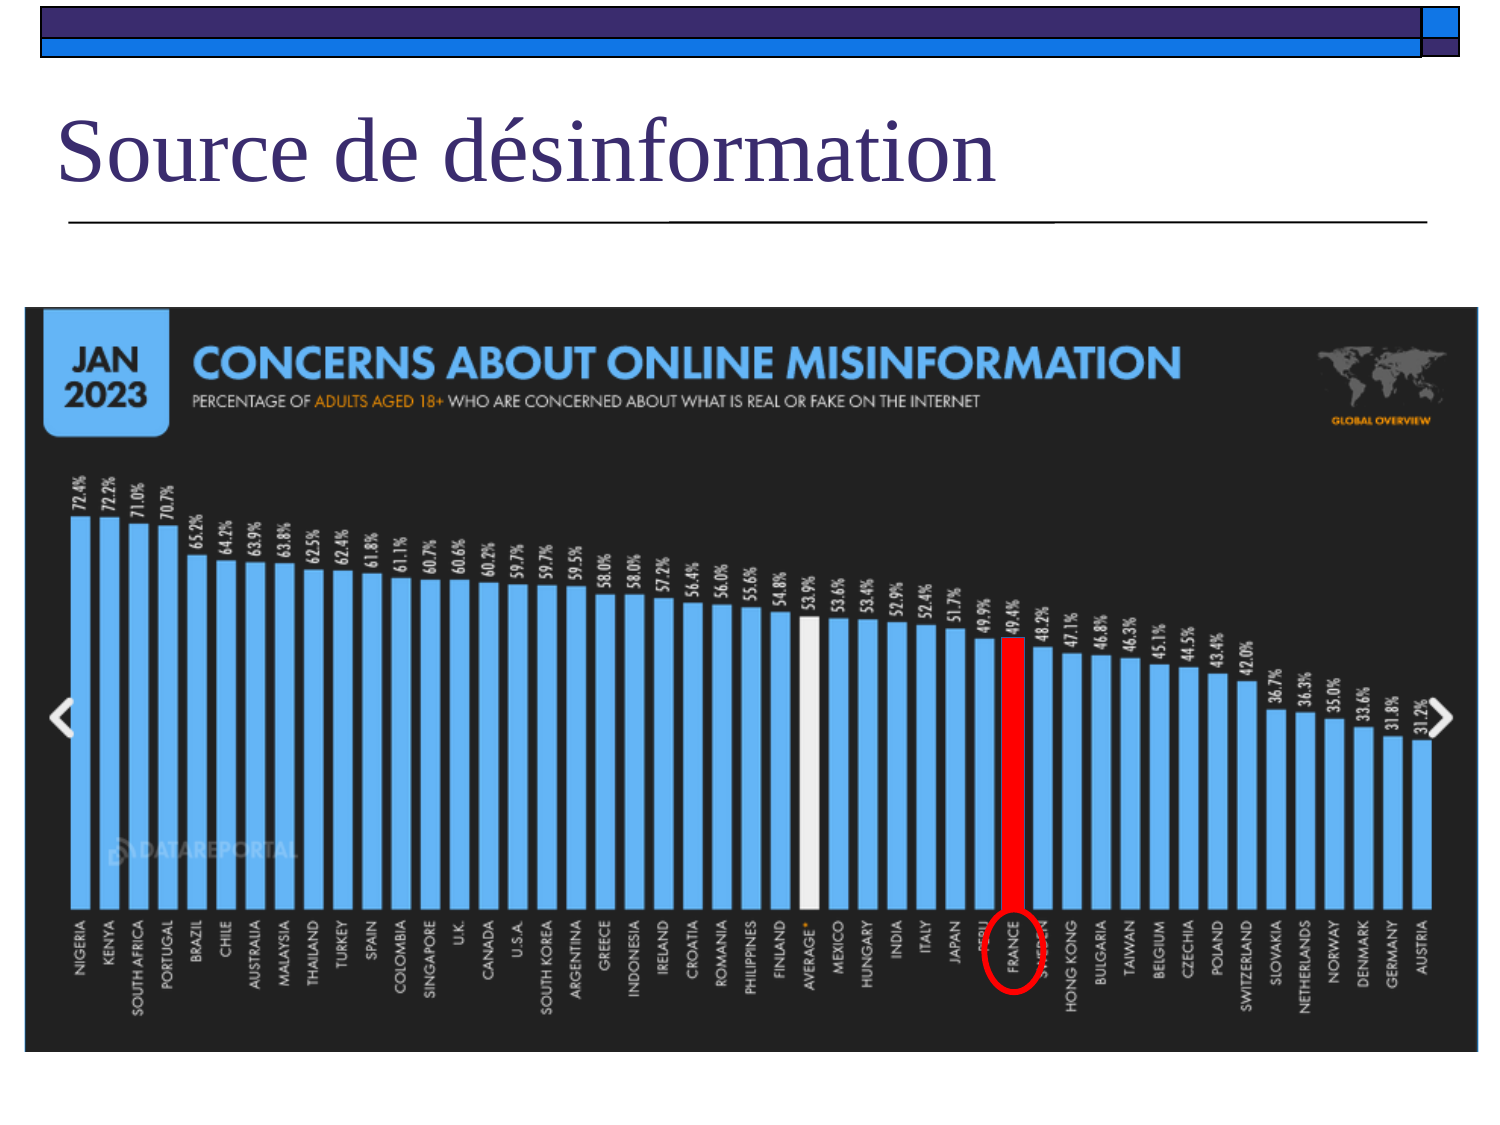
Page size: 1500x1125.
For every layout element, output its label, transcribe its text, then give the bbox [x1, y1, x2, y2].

picture [24, 307, 1479, 1052]
text_box [1001, 637, 1025, 909]
title Source de désinformation [41, 0, 1459, 208]
